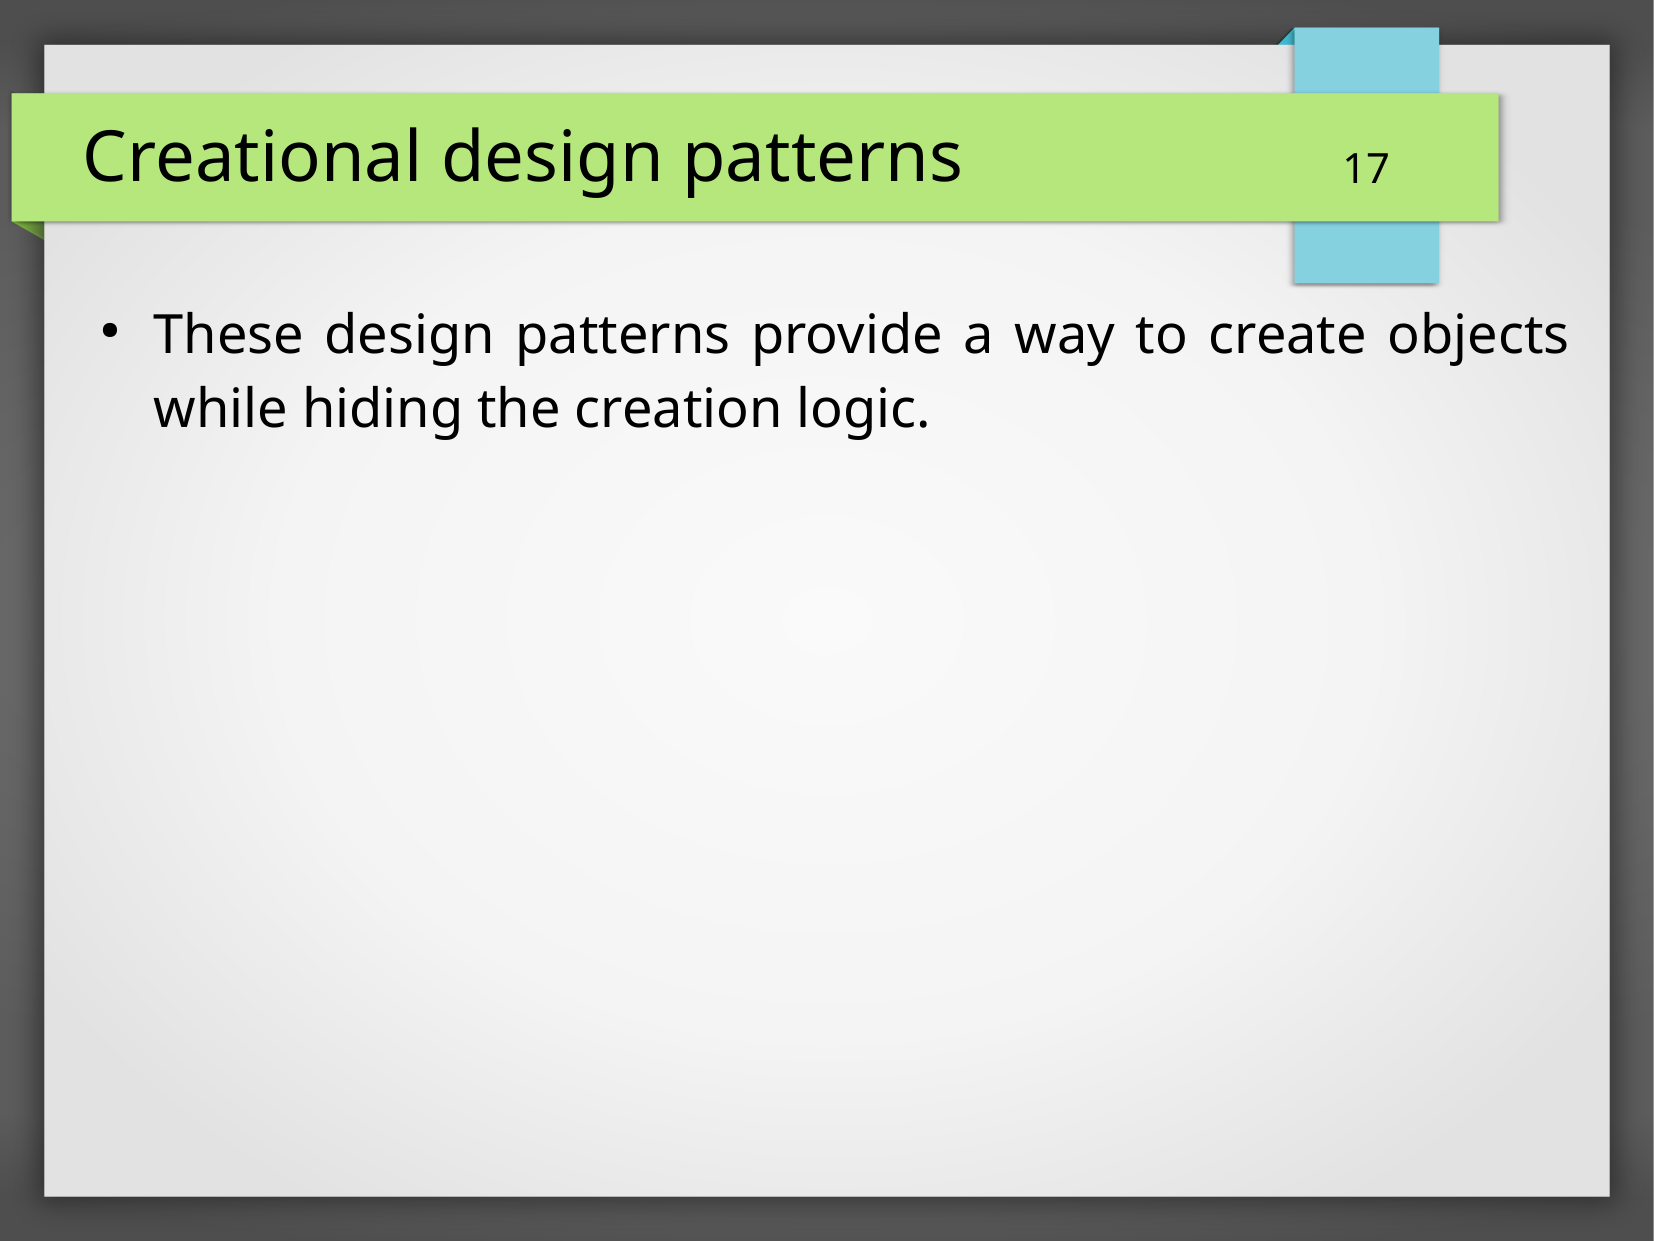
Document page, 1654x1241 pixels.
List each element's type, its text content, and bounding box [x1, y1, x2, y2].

list These design patterns provide a way to create objects while hiding the creation logic. [82, 295, 1571, 1015]
picture [0, 0, 1654, 1241]
text_box <number> [1254, 131, 1479, 207]
title Creational design patterns [82, 94, 1264, 213]
